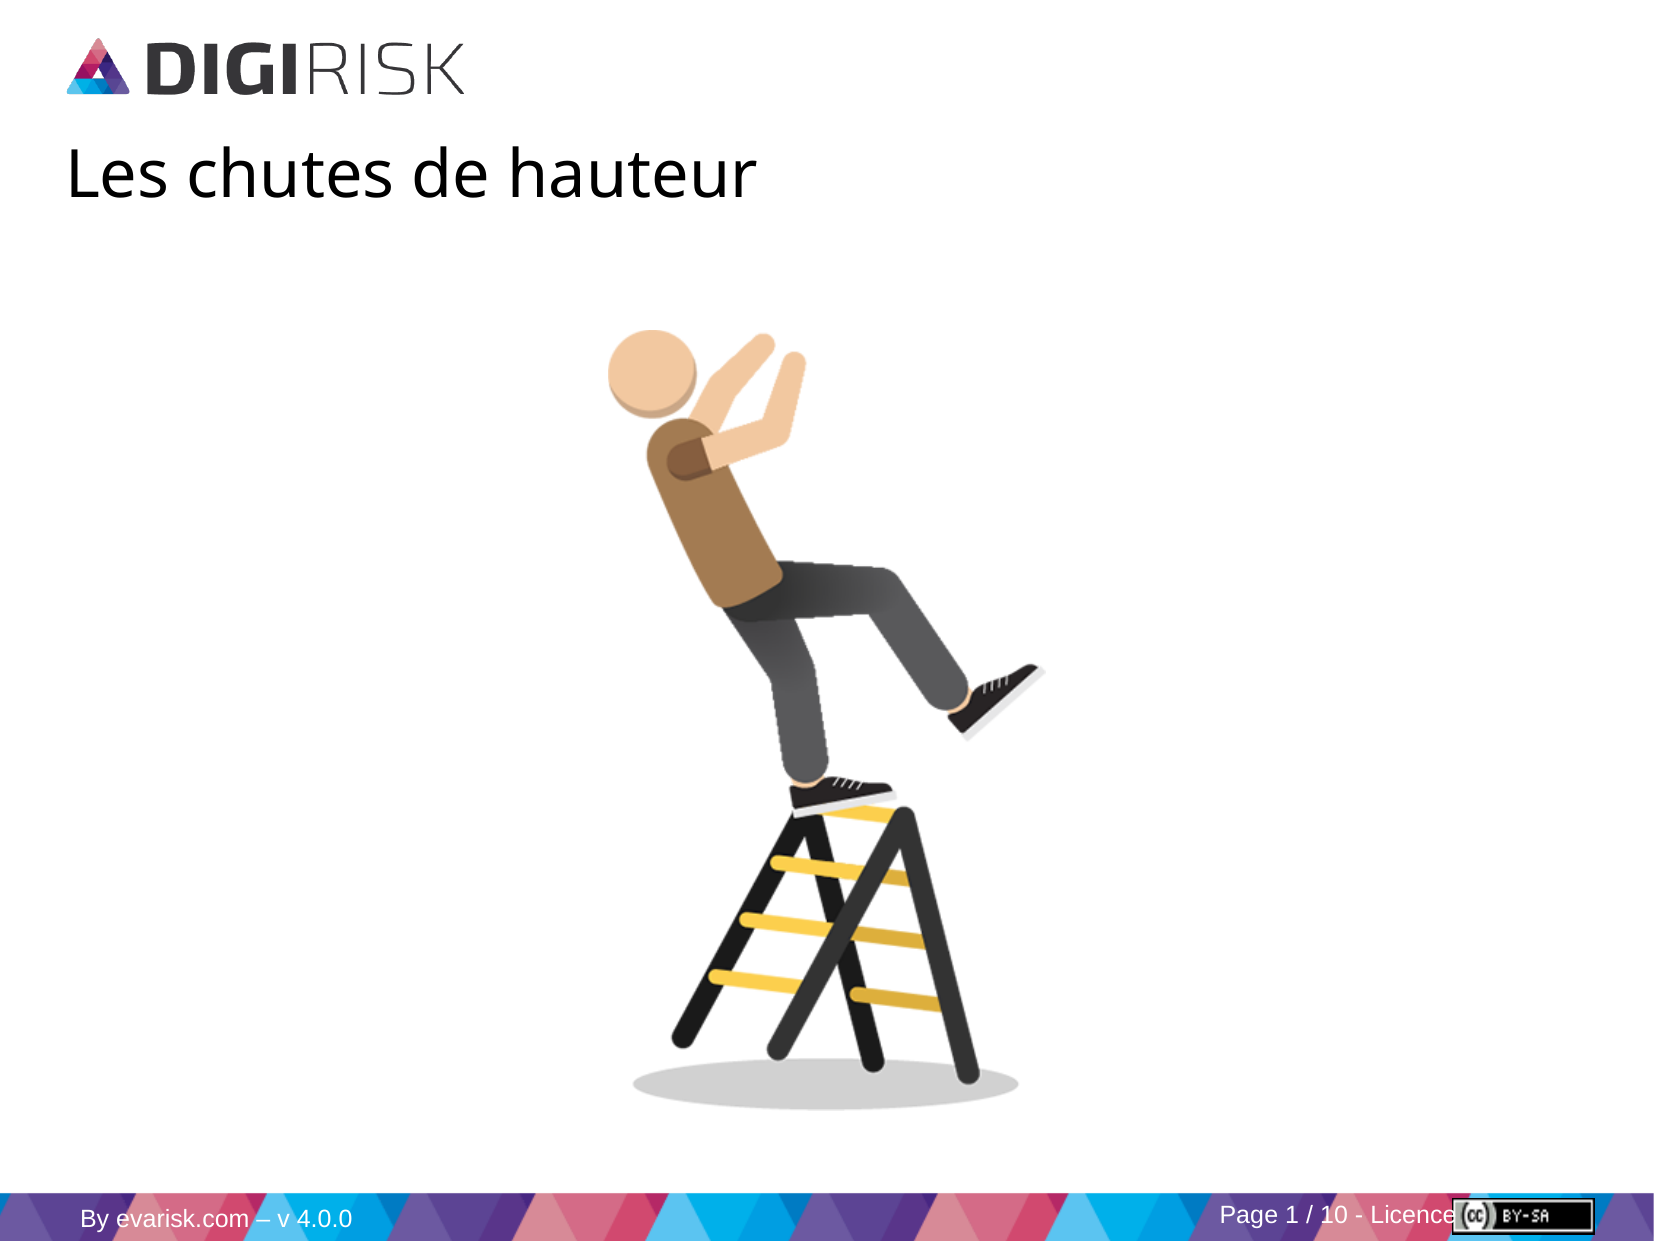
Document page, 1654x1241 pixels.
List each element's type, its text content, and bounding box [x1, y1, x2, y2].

picture [608, 330, 1046, 1111]
picture [64, 35, 464, 95]
title Les chutes de hauteur [64, 130, 1589, 212]
picture [0, 1175, 1654, 1241]
